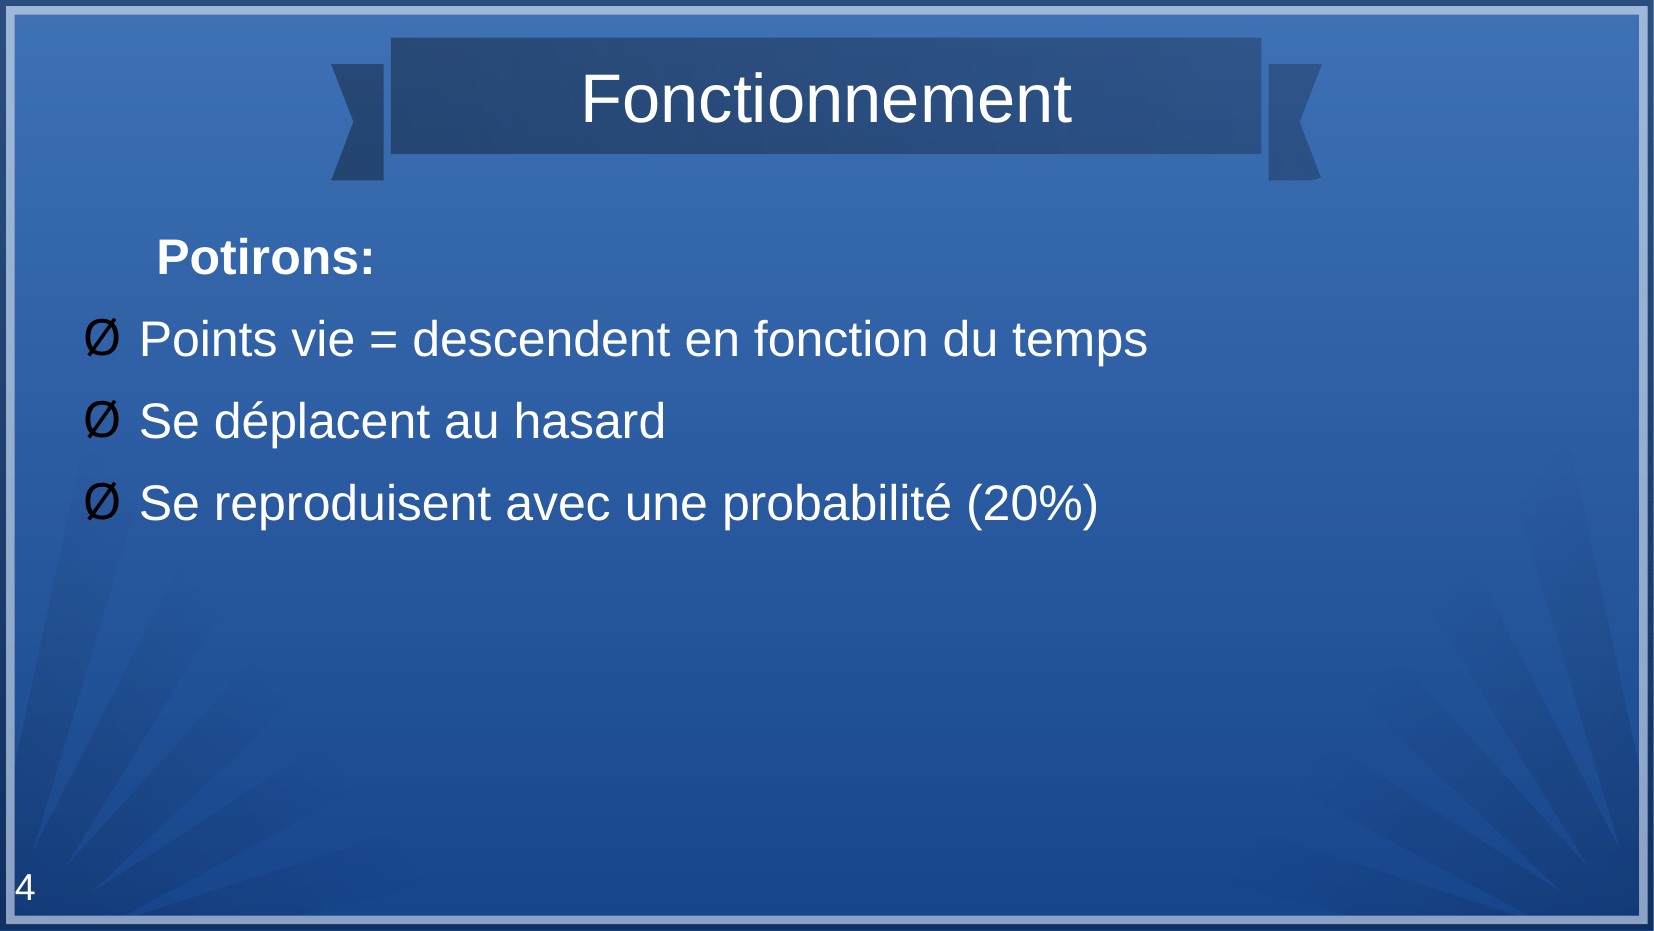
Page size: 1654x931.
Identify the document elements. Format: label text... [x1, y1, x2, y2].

text_box <numéro> [0, 859, 657, 931]
list Potirons: Points vie = descendent en fonction du temps Se déplacent au hasard Se reproduisent avec une probabilité (20%) [82, 224, 1571, 848]
title Fonctionnement [389, 35, 1264, 154]
